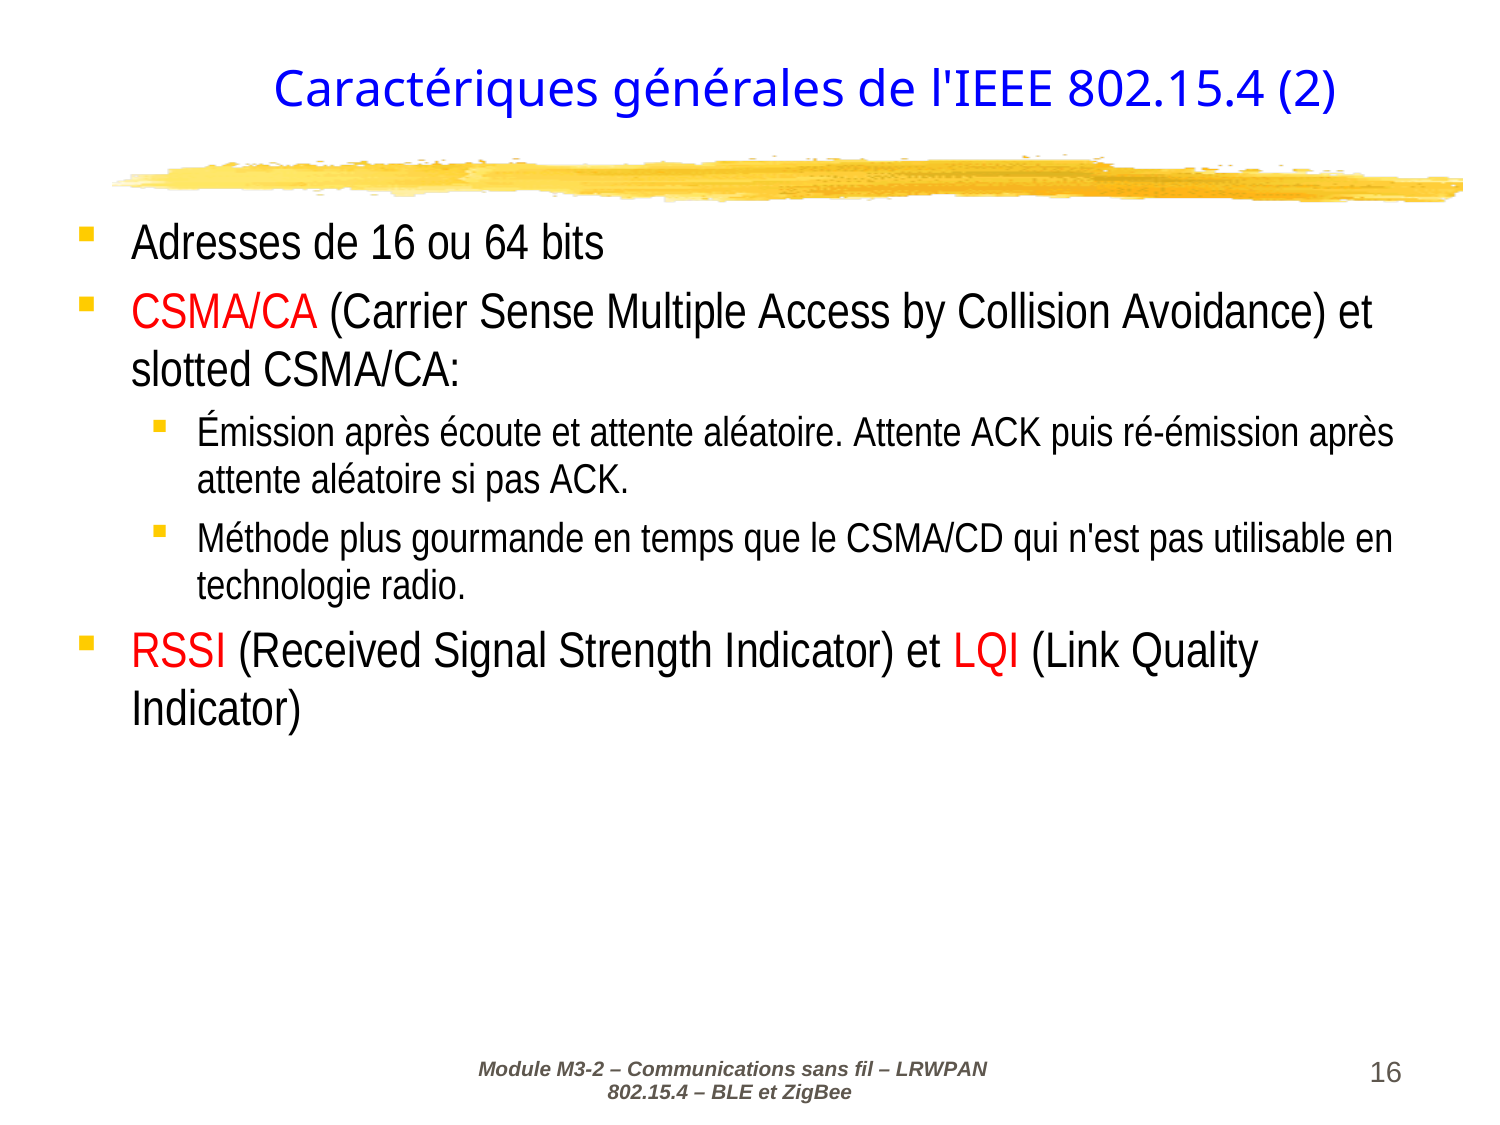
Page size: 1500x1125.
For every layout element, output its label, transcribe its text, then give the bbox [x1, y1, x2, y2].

list Adresses de 16 ou 64 bits CSMA/CA (Carrier Sense Multiple Access by Collision Avoidance) et slotted CSMA/CA: Émission après écoute et attente aléatoire. Attente ACK puis ré-émission après attente aléatoire si pas ACK. Méthode plus gourmande en temps que le CSMA/CD qui n'est pas utilisable en technologie radio. RSSI (Received Signal Strength Indicator) et LQI (Link Quality Indicator) [74, 212, 1417, 740]
picture [112, 149, 1463, 213]
title Caractériques générales de l'IEEE 802.15.4 (2) [62, 37, 1338, 138]
